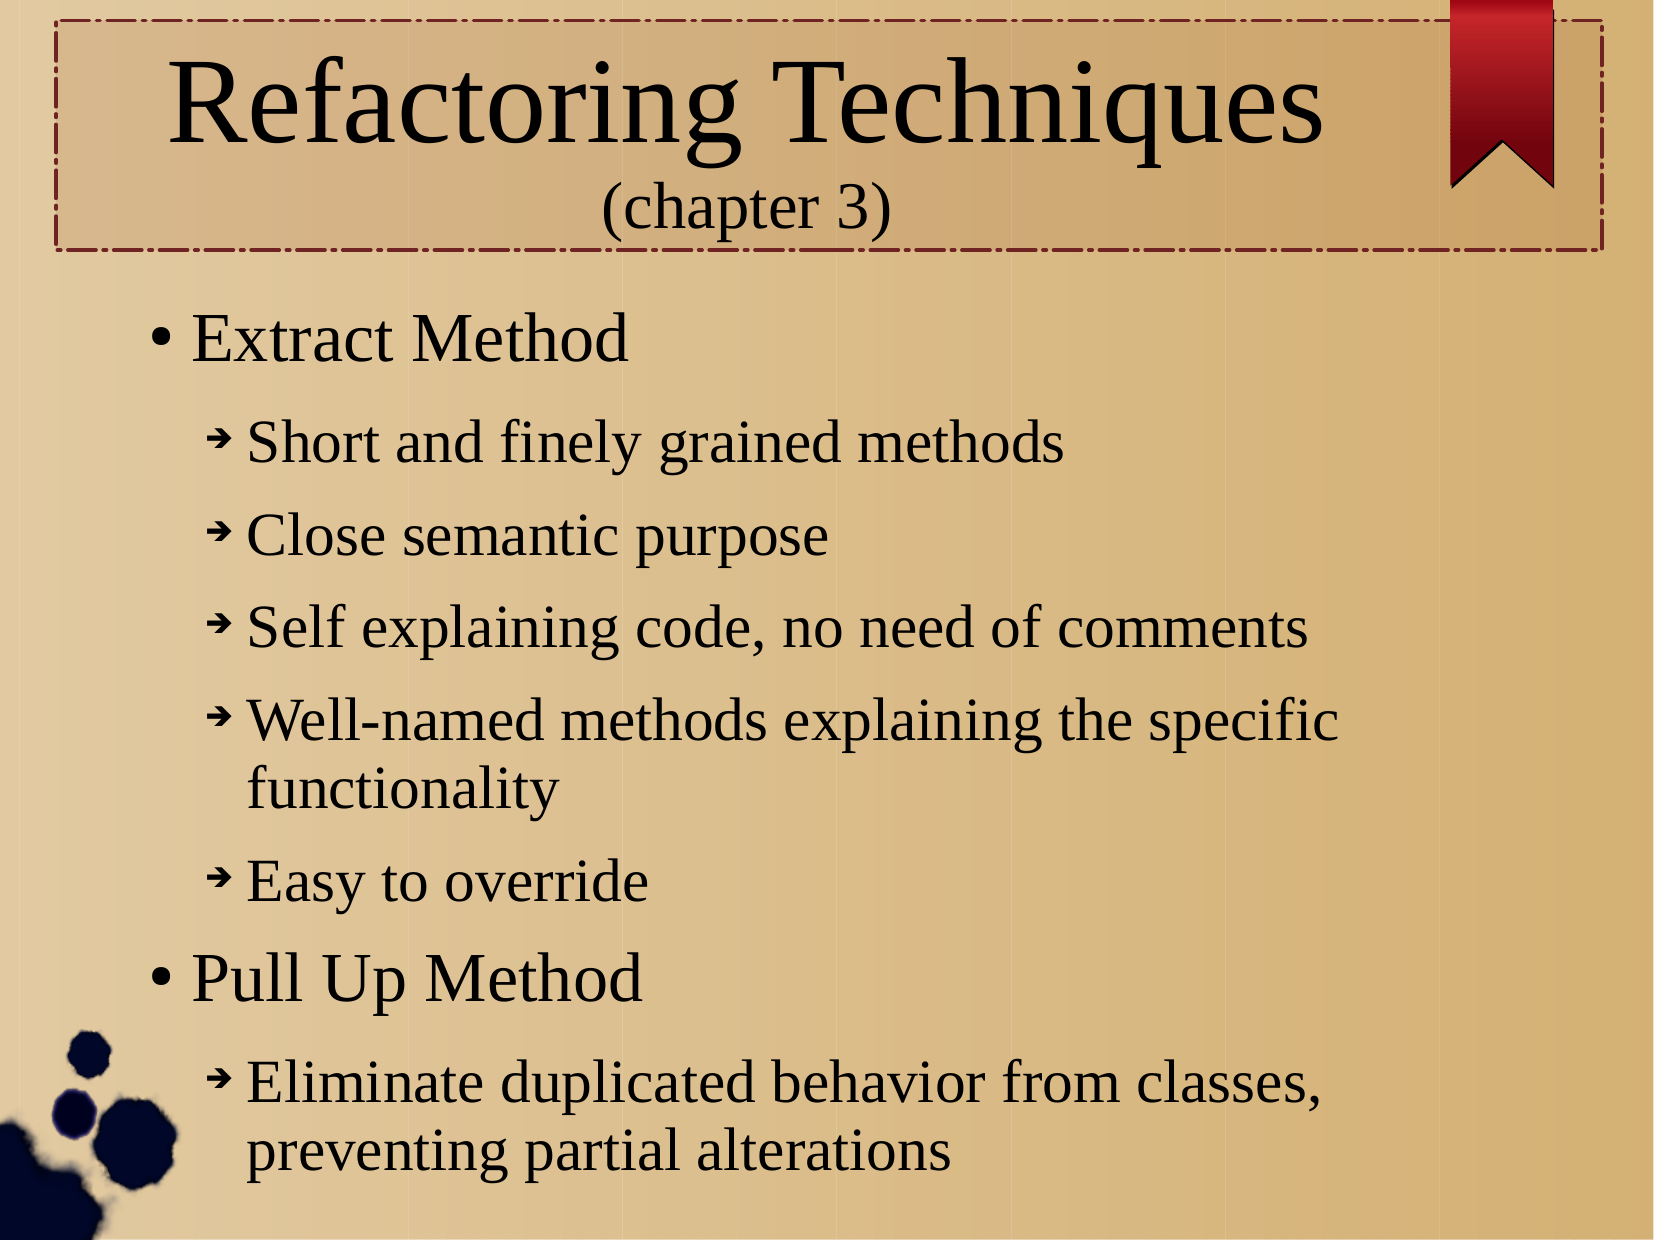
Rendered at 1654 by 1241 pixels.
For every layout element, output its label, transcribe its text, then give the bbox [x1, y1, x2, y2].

list Extract Method Short and finely grained methods Close semantic purpose Self explaining code, no need of comments Well-named methods explaining the specific functionality Easy to override Pull Up Method Eliminate duplicated behavior from classes, preventing partial alterations [135, 299, 1571, 1186]
title Refactoring Techniques (chapter 3) [82, 33, 1412, 243]
